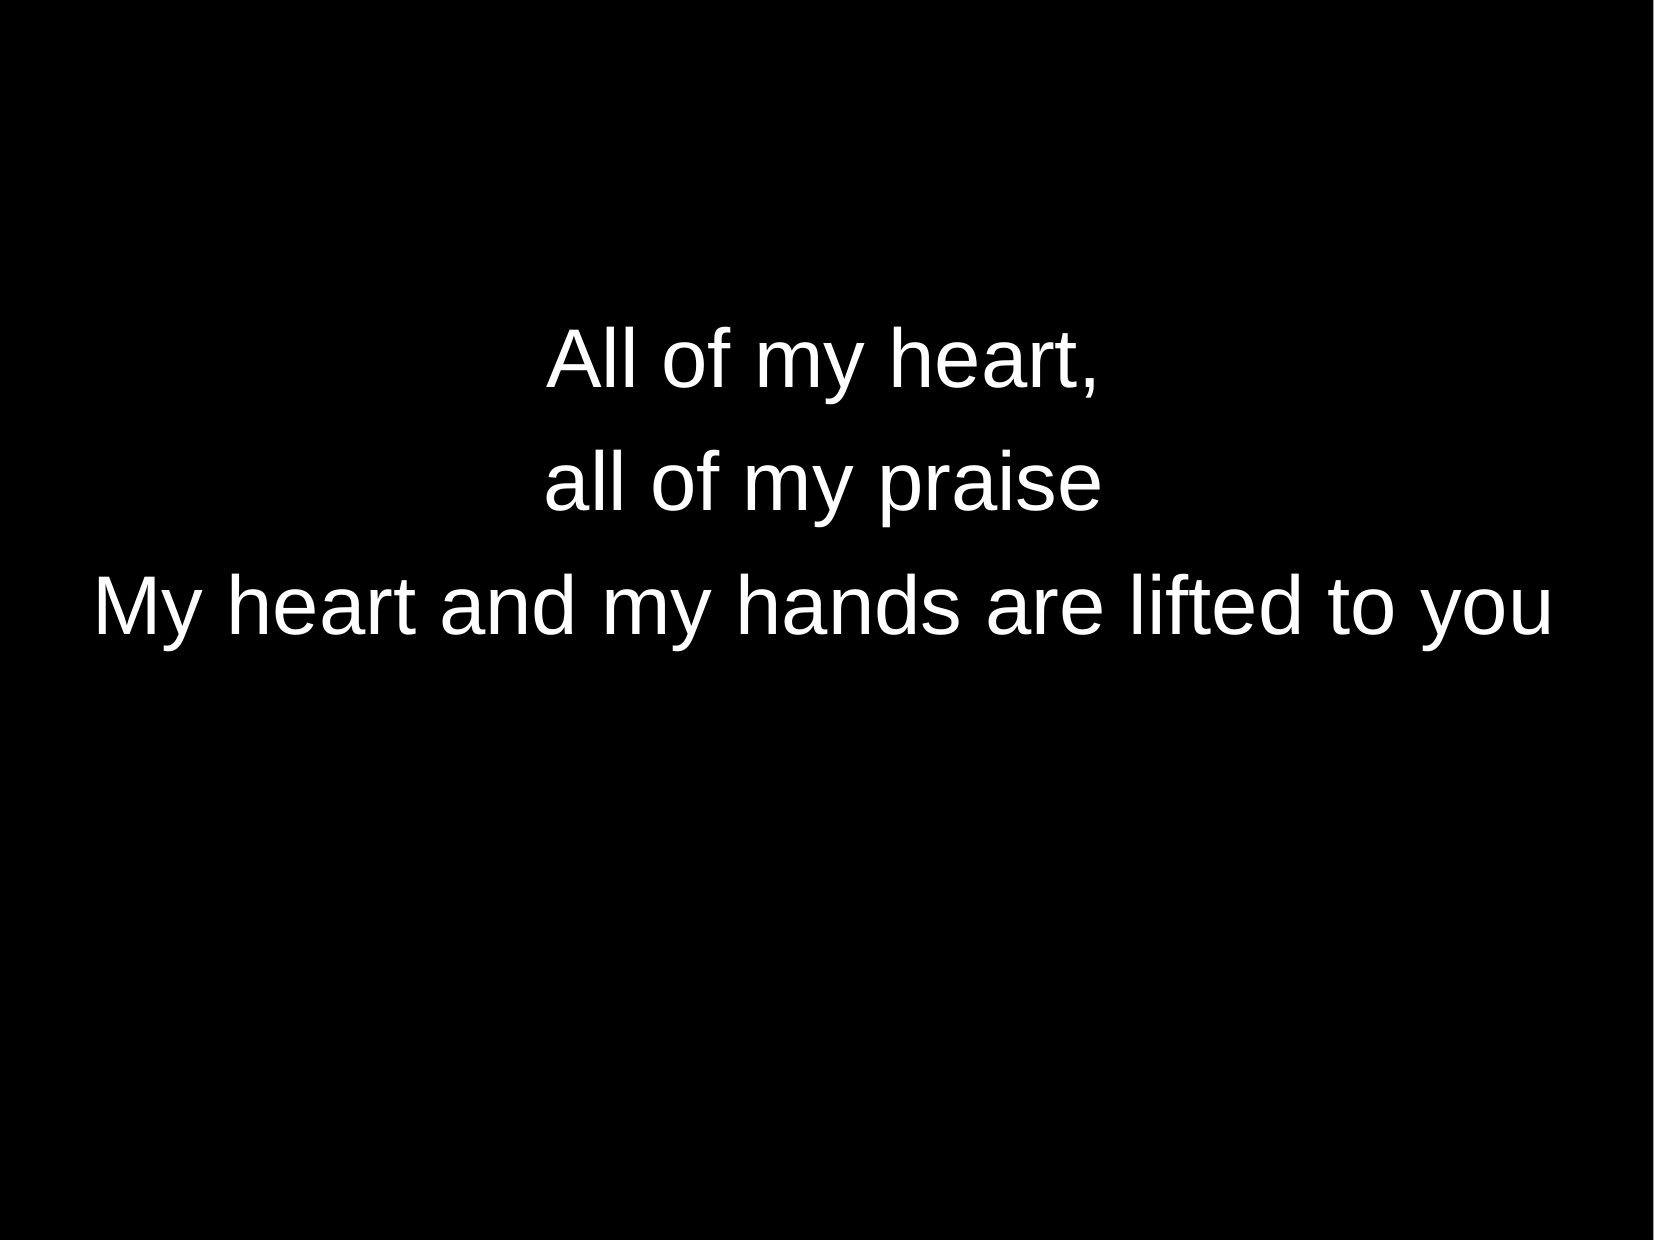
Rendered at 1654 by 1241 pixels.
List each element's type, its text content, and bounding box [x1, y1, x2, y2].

list All of my heart, all of my praise My heart and my hands are lifted to you [0, 307, 1654, 1027]
